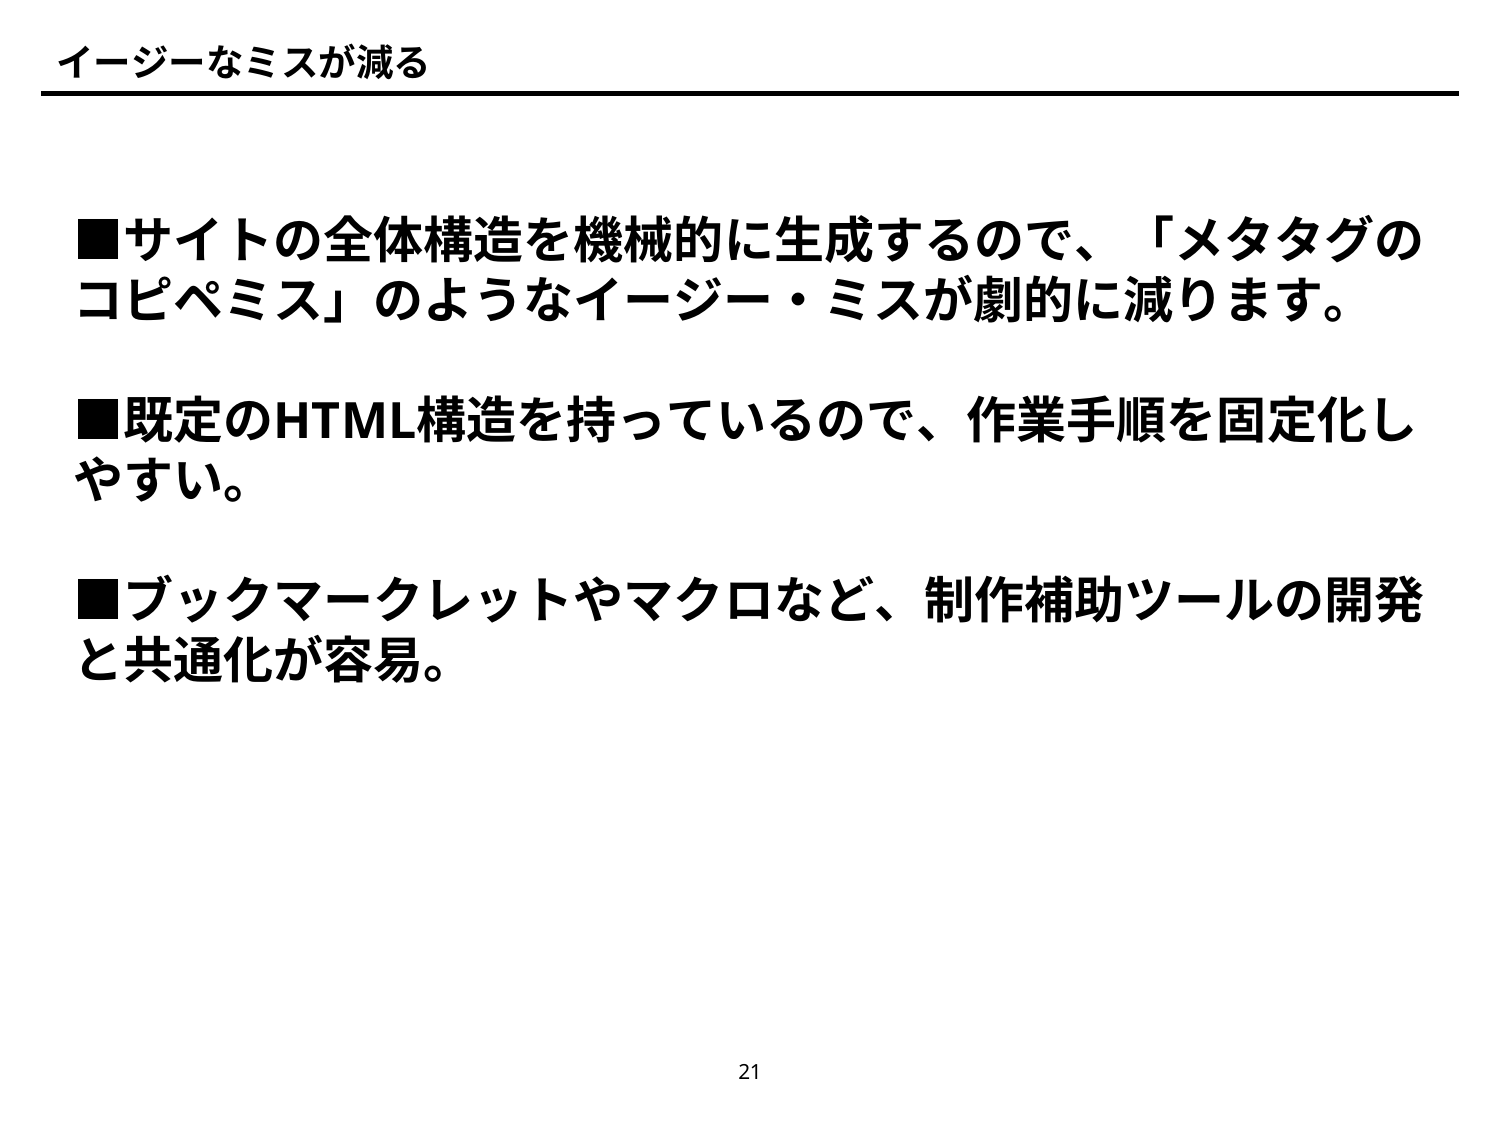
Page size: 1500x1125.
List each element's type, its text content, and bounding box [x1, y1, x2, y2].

text_box ■サイトの全体構造を機械的に生成するので、「メタタグのコピペミス」のようなイージー・ミスが劇的に減ります。 ■既定のHTML構造を持っているので、作業手順を固定化しやすい。 ■ブックマークレットやマクロなど、制作補助ツールの開発と共通化が容易。 [59, 201, 1447, 697]
title イージーなミスが減る [41, 33, 1459, 87]
